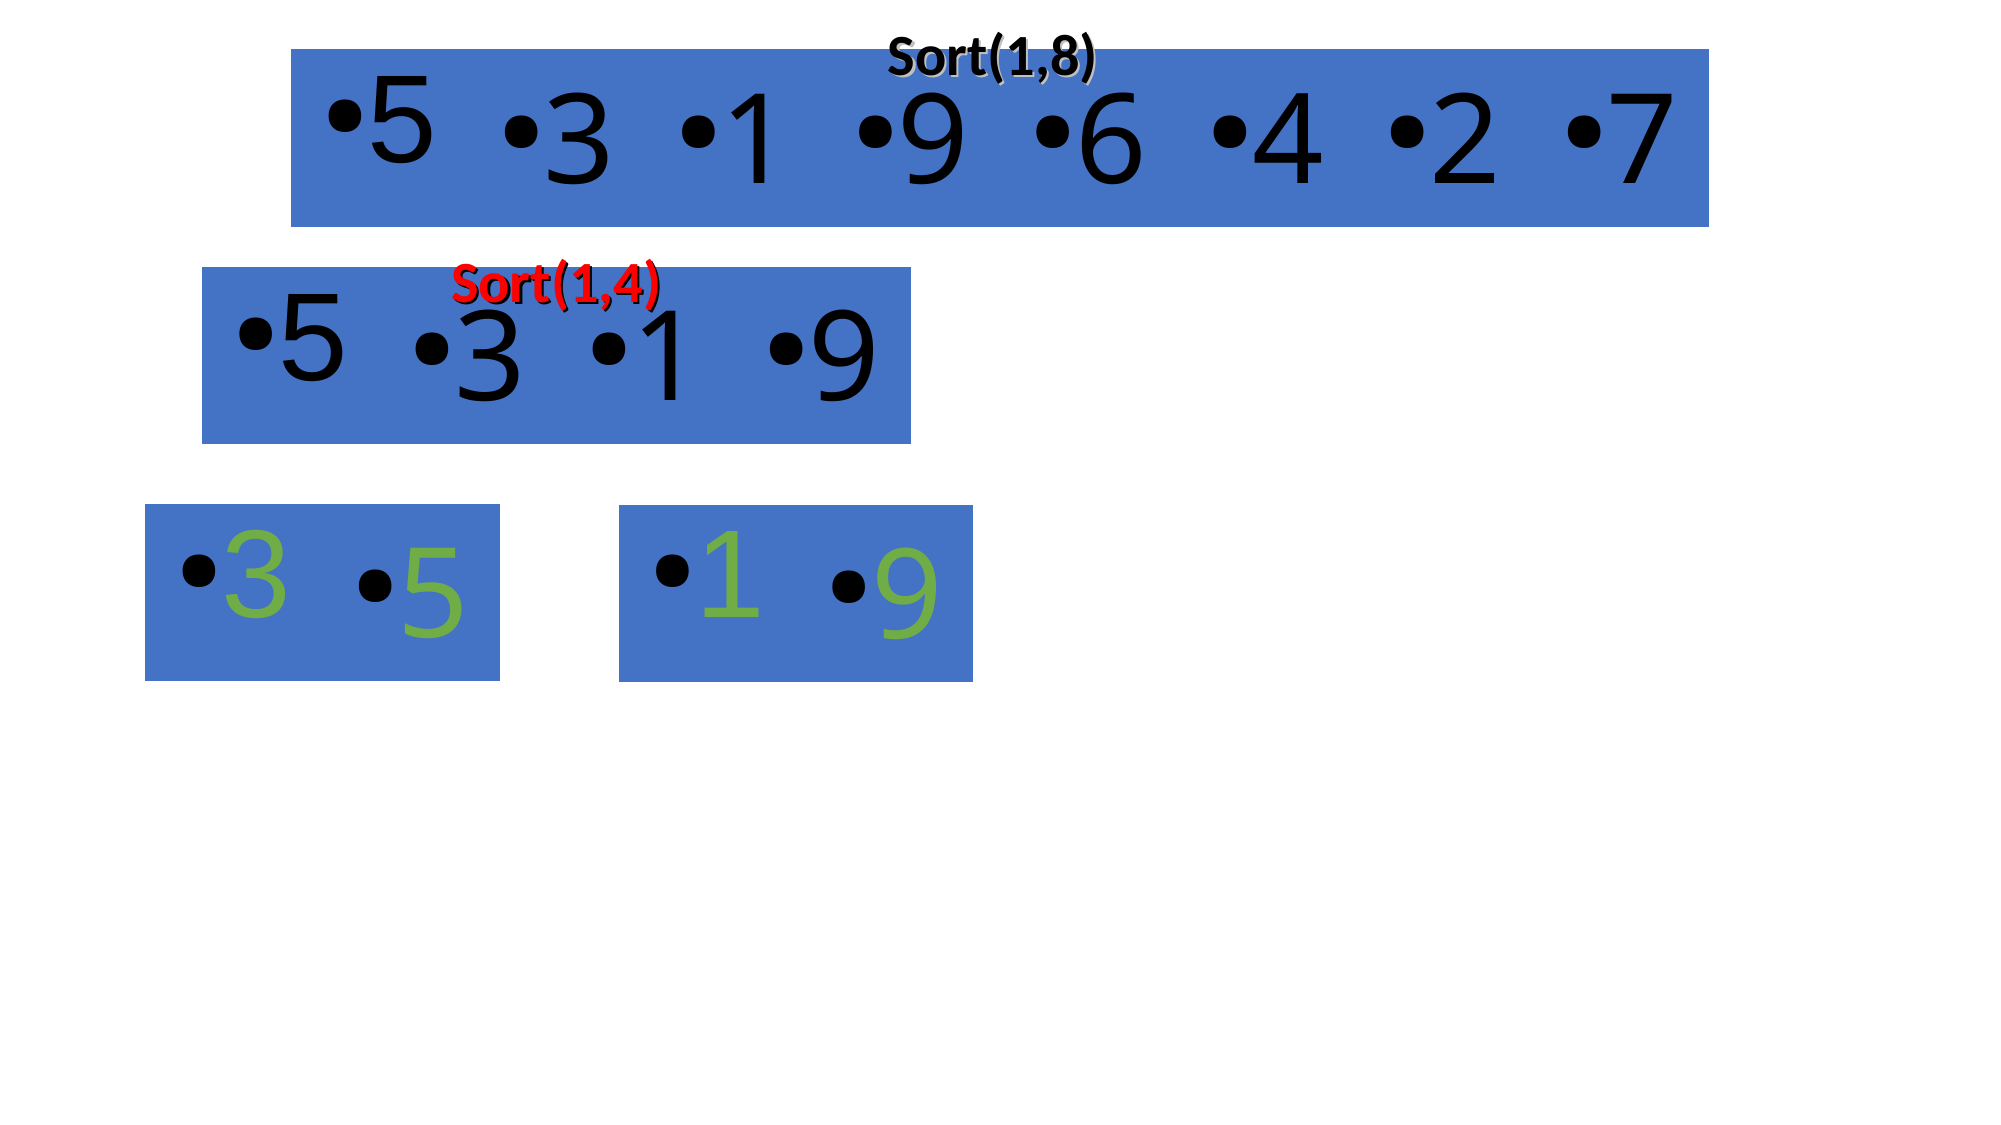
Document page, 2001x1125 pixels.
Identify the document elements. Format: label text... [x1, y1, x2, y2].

table_header 1 [619, 505, 796, 682]
table_header 2 [1354, 49, 1531, 227]
table_header 6 [1000, 49, 1177, 227]
table_header 1 [646, 49, 823, 227]
table_header 3 [145, 504, 323, 681]
table_header 9 [914, 102, 951, 141]
table_header 1 [556, 267, 733, 444]
table_header 3 [379, 267, 556, 444]
text_box Sort(1,8) [873, 9, 1113, 94]
table_header 4 [1177, 49, 1354, 227]
table_header 5 [291, 49, 468, 227]
table_header 5 [323, 504, 500, 681]
table_header 9 [823, 49, 1000, 227]
table_header 5 [202, 267, 379, 444]
table_header 3 [468, 49, 646, 227]
text_box Sort(1,4) [436, 236, 677, 321]
table_header 7 [1531, 49, 1709, 227]
table_header 9 [733, 267, 911, 444]
table_header 6 [1093, 136, 1130, 175]
table_header 9 [796, 505, 973, 682]
